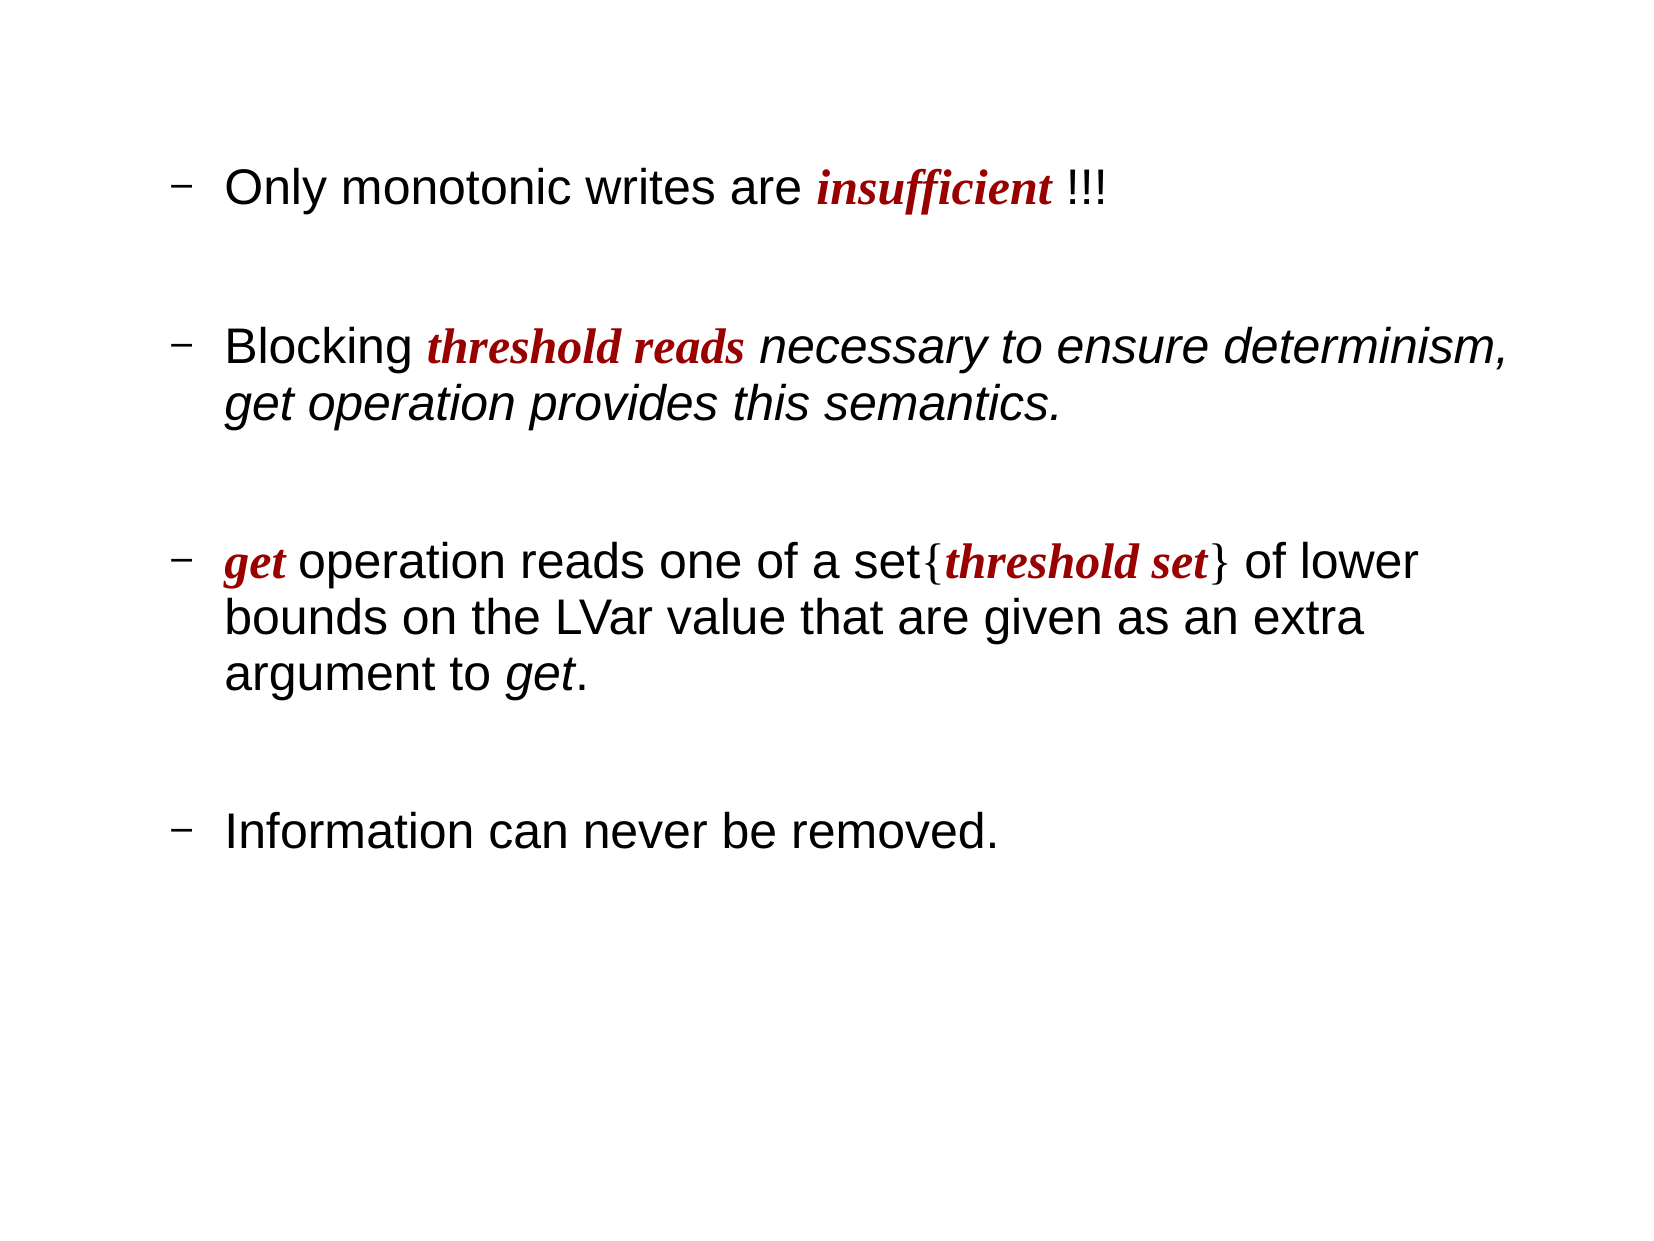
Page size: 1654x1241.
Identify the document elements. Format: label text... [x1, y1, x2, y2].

list Only monotonic writes are insufficient !!! Blocking threshold reads necessary to ensure determinism, get operation provides this semantics. get operation reads one of a set{threshold set} of lower bounds on the LVar value that are given as an extra argument to get. Information can never be removed. [82, 75, 1571, 1186]
